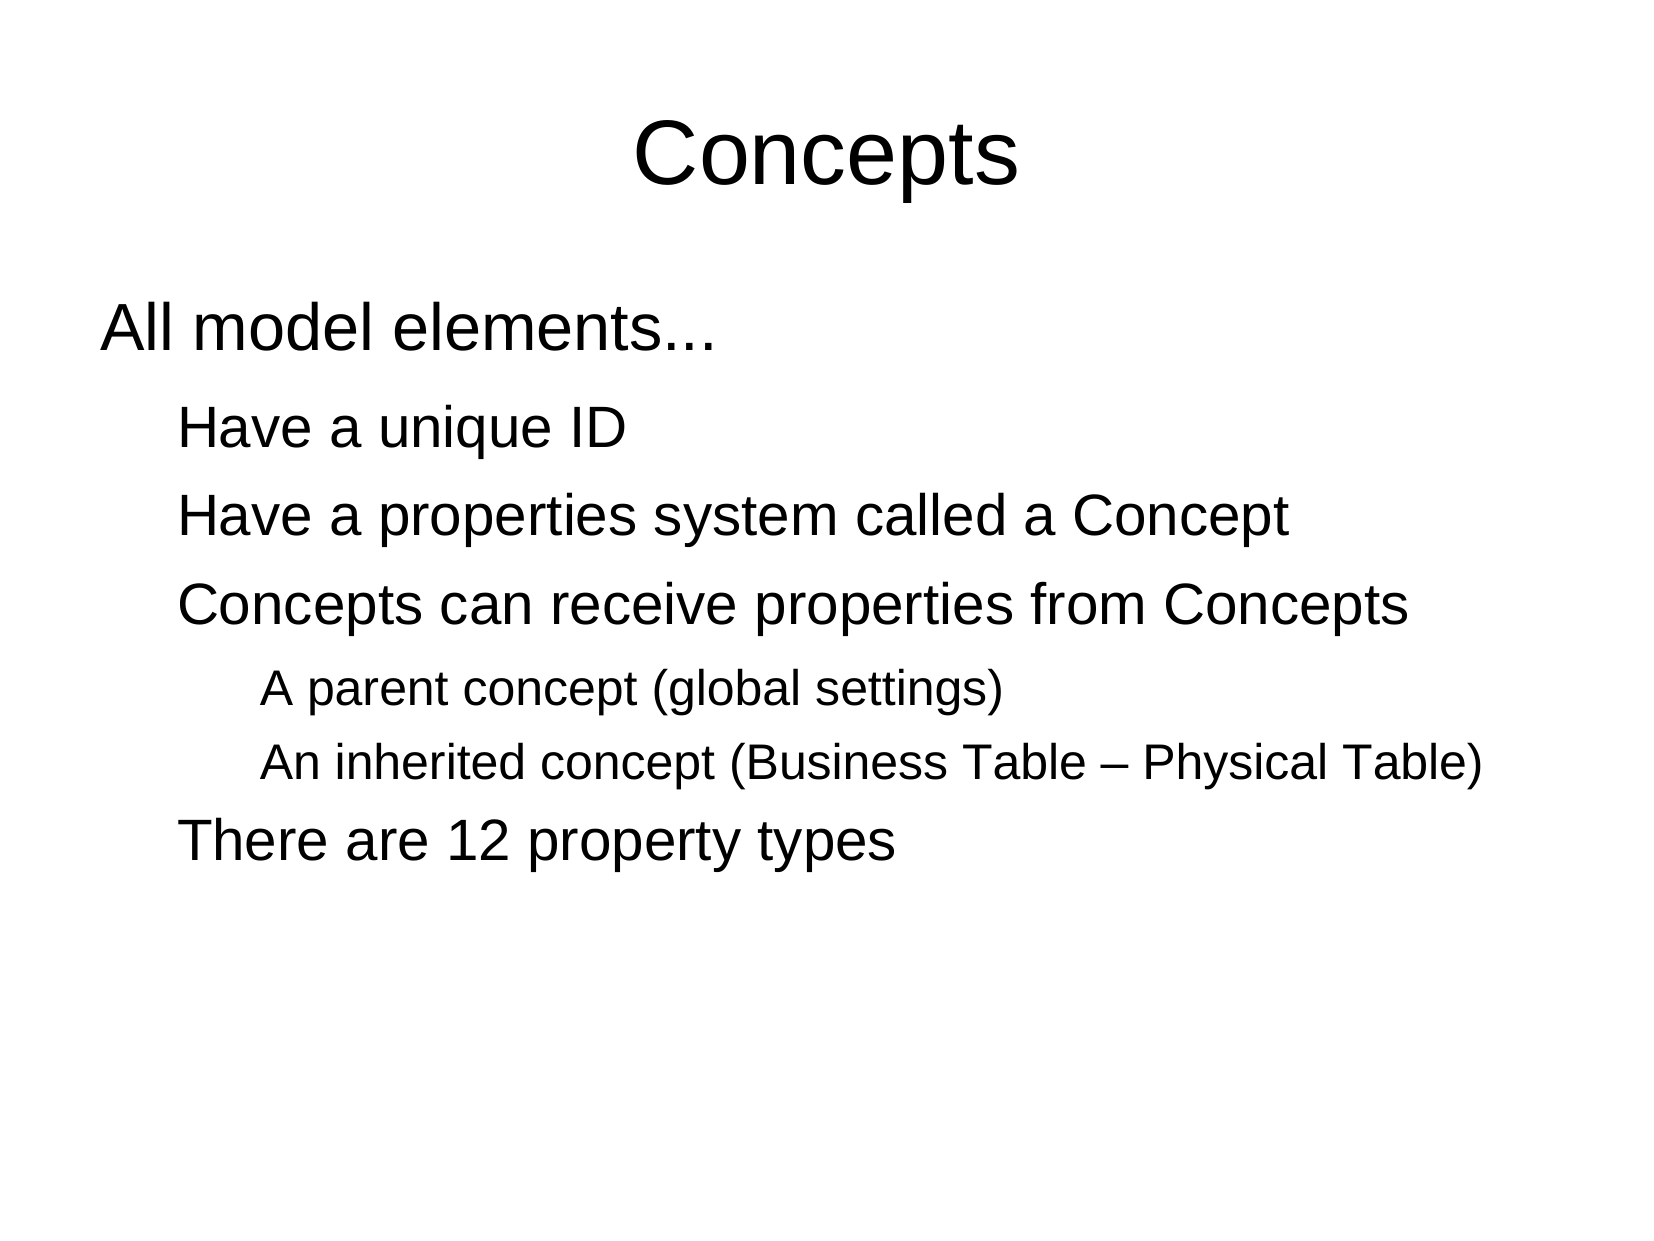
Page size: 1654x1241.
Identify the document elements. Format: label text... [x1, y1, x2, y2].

title Concepts [82, 49, 1571, 257]
list All model elements... Have a unique ID Have a properties system called a Concept Concepts can receive properties from Concepts A parent concept (global settings) An inherited concept (Business Table – Physical Table) There are 12 property types [82, 290, 1571, 1109]
